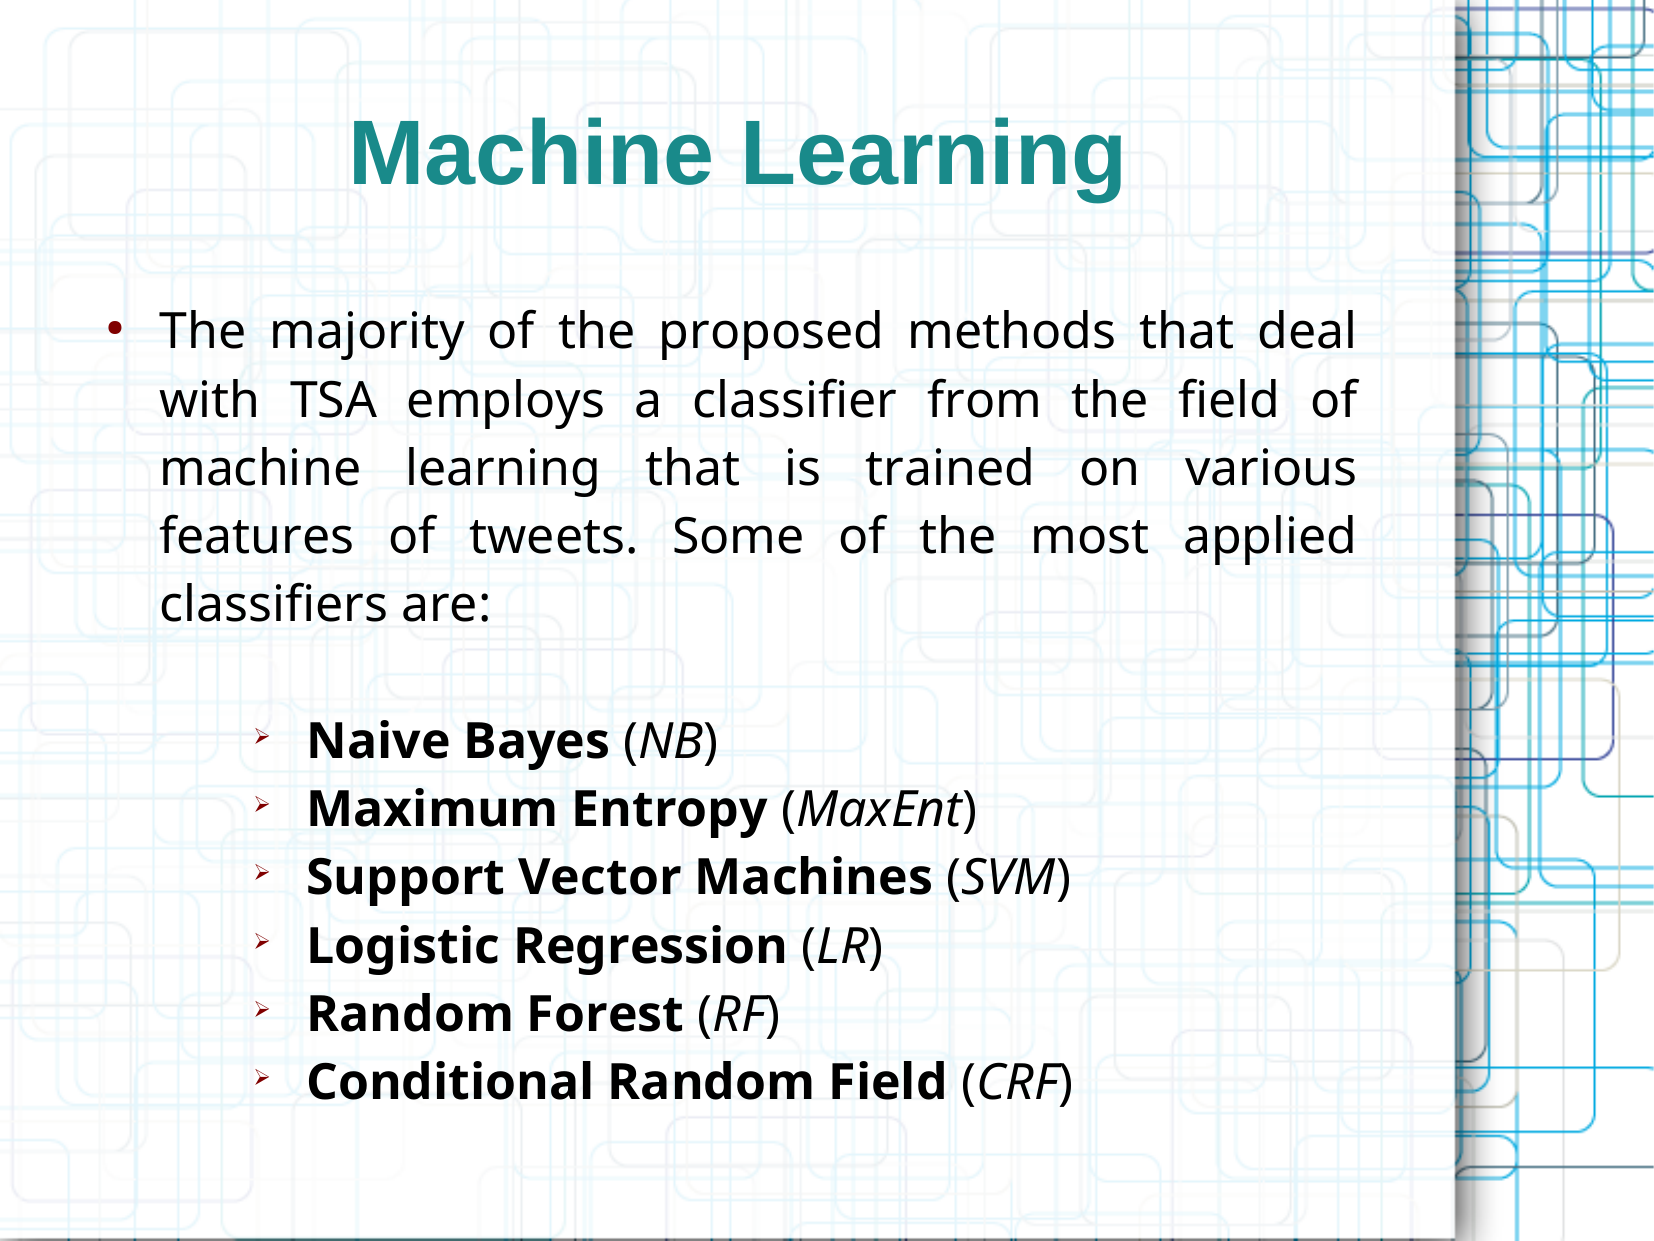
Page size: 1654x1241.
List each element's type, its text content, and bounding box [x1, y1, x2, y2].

title Machine Learning [59, 49, 1418, 257]
picture [0, 0, 1654, 1241]
list The majority of the proposed methods that deal with TSA employs a classifier from the field of machine learning that is trained on various features of tweets. Some of the most applied classifiers are: Naive Bayes (NB) Maximum Entropy (MaxEnt) Support Vector Machines (SVM) Logistic Regression (LR) Random Forest (RF) Conditional Random Field (CRF) [88, 295, 1359, 1107]
